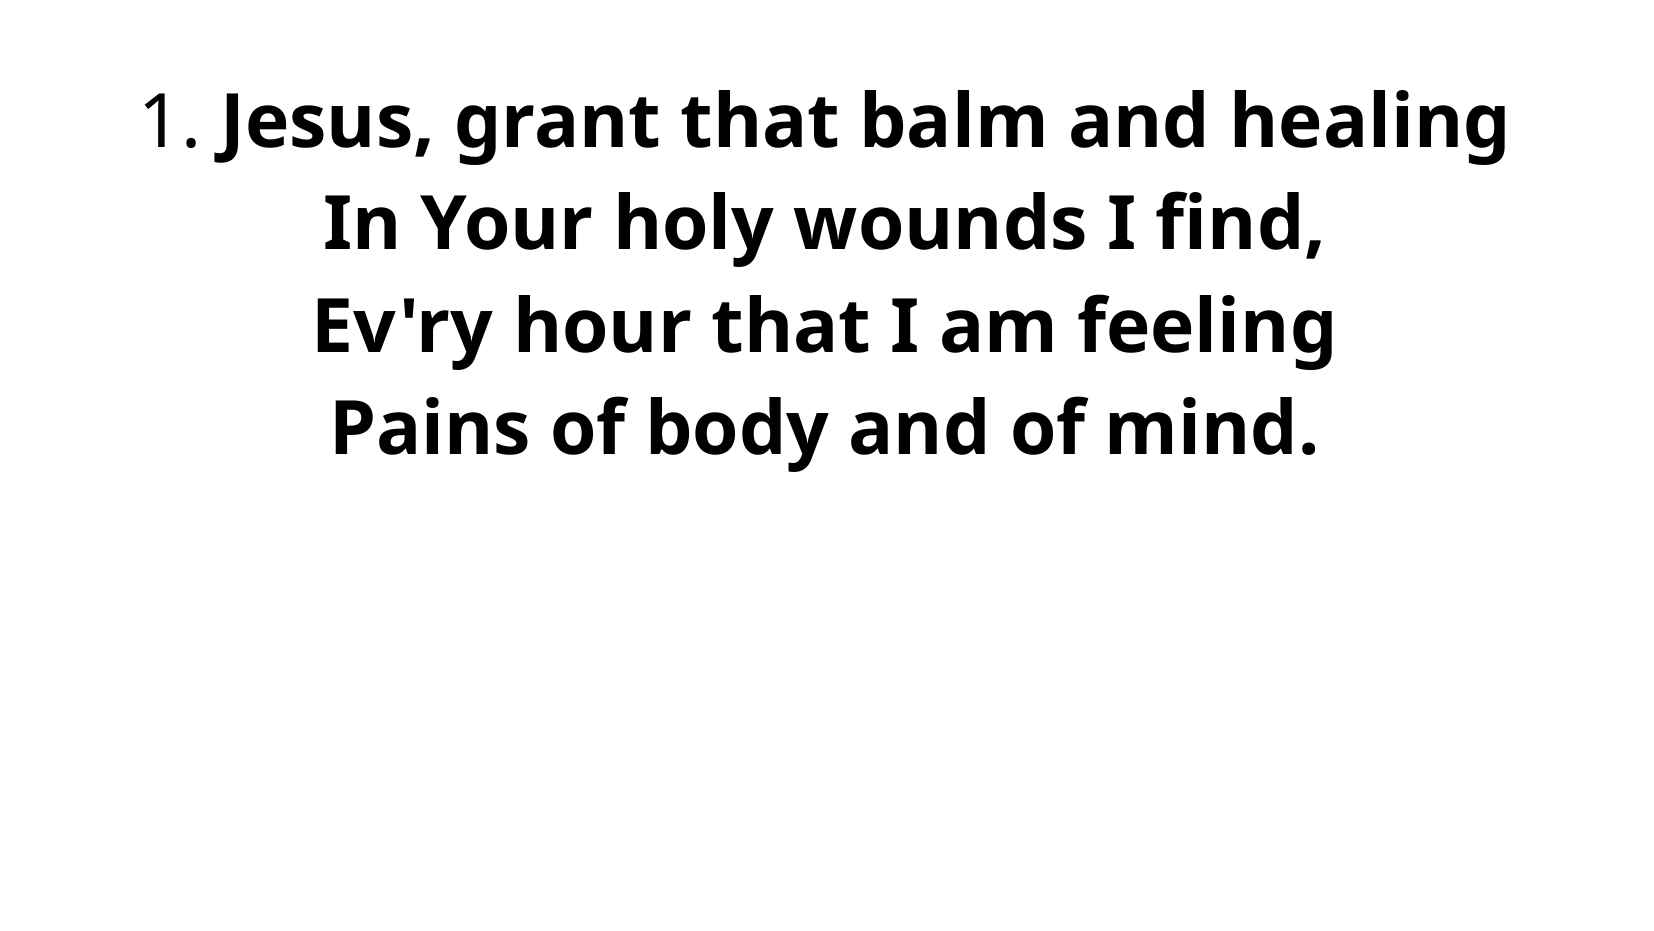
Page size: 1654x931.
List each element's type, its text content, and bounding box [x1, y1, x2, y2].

text_box 1. Jesus, grant that balm and healing In Your holy wounds I find, Ev'ry hour that I am feeling Pains of body and of mind. [105, 60, 1546, 475]
